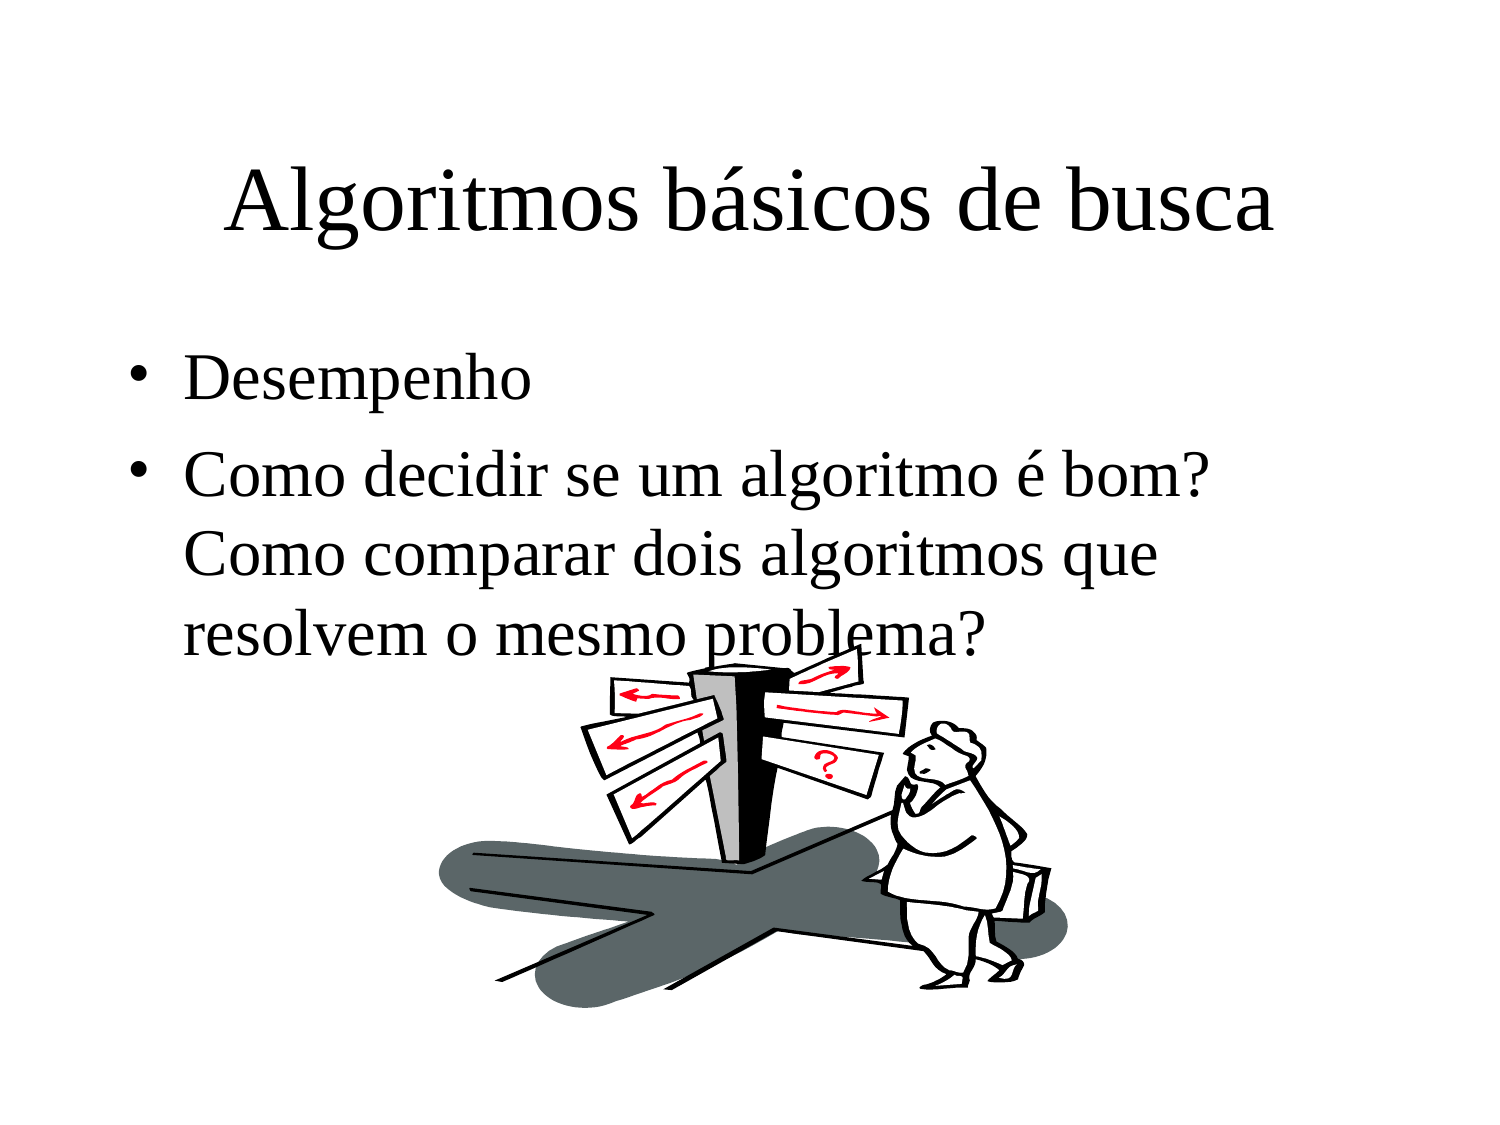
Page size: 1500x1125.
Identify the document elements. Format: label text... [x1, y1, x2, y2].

list Desempenho Como decidir se um algoritmo é bom? Como comparar dois algoritmos que resolvem o mesmo problema? [112, 324, 1388, 1001]
picture [437, 643, 1075, 1013]
title Algoritmos básicos de busca [112, 99, 1388, 288]
